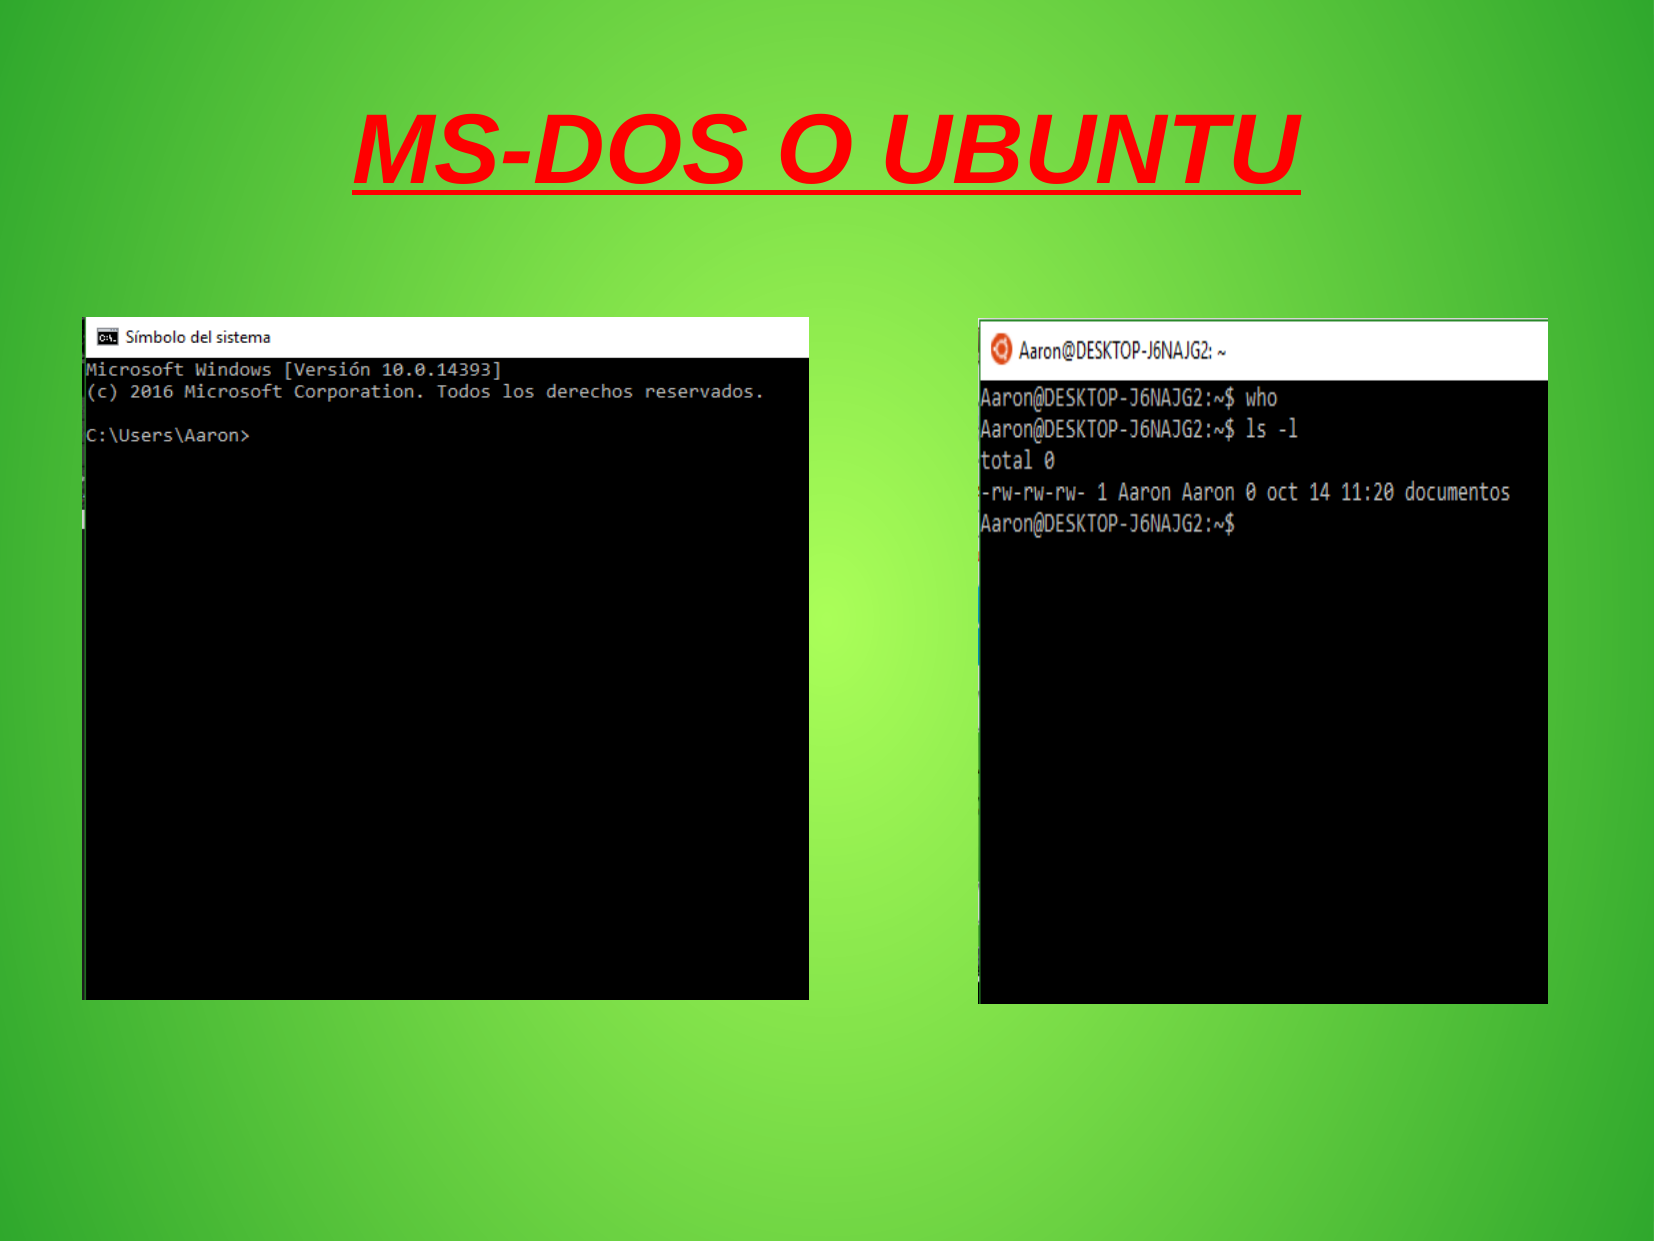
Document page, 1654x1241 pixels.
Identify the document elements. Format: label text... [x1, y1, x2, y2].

title MS-DOS O UBUNTU [82, 47, 1571, 252]
picture [978, 318, 1548, 1004]
picture [82, 317, 809, 1000]
